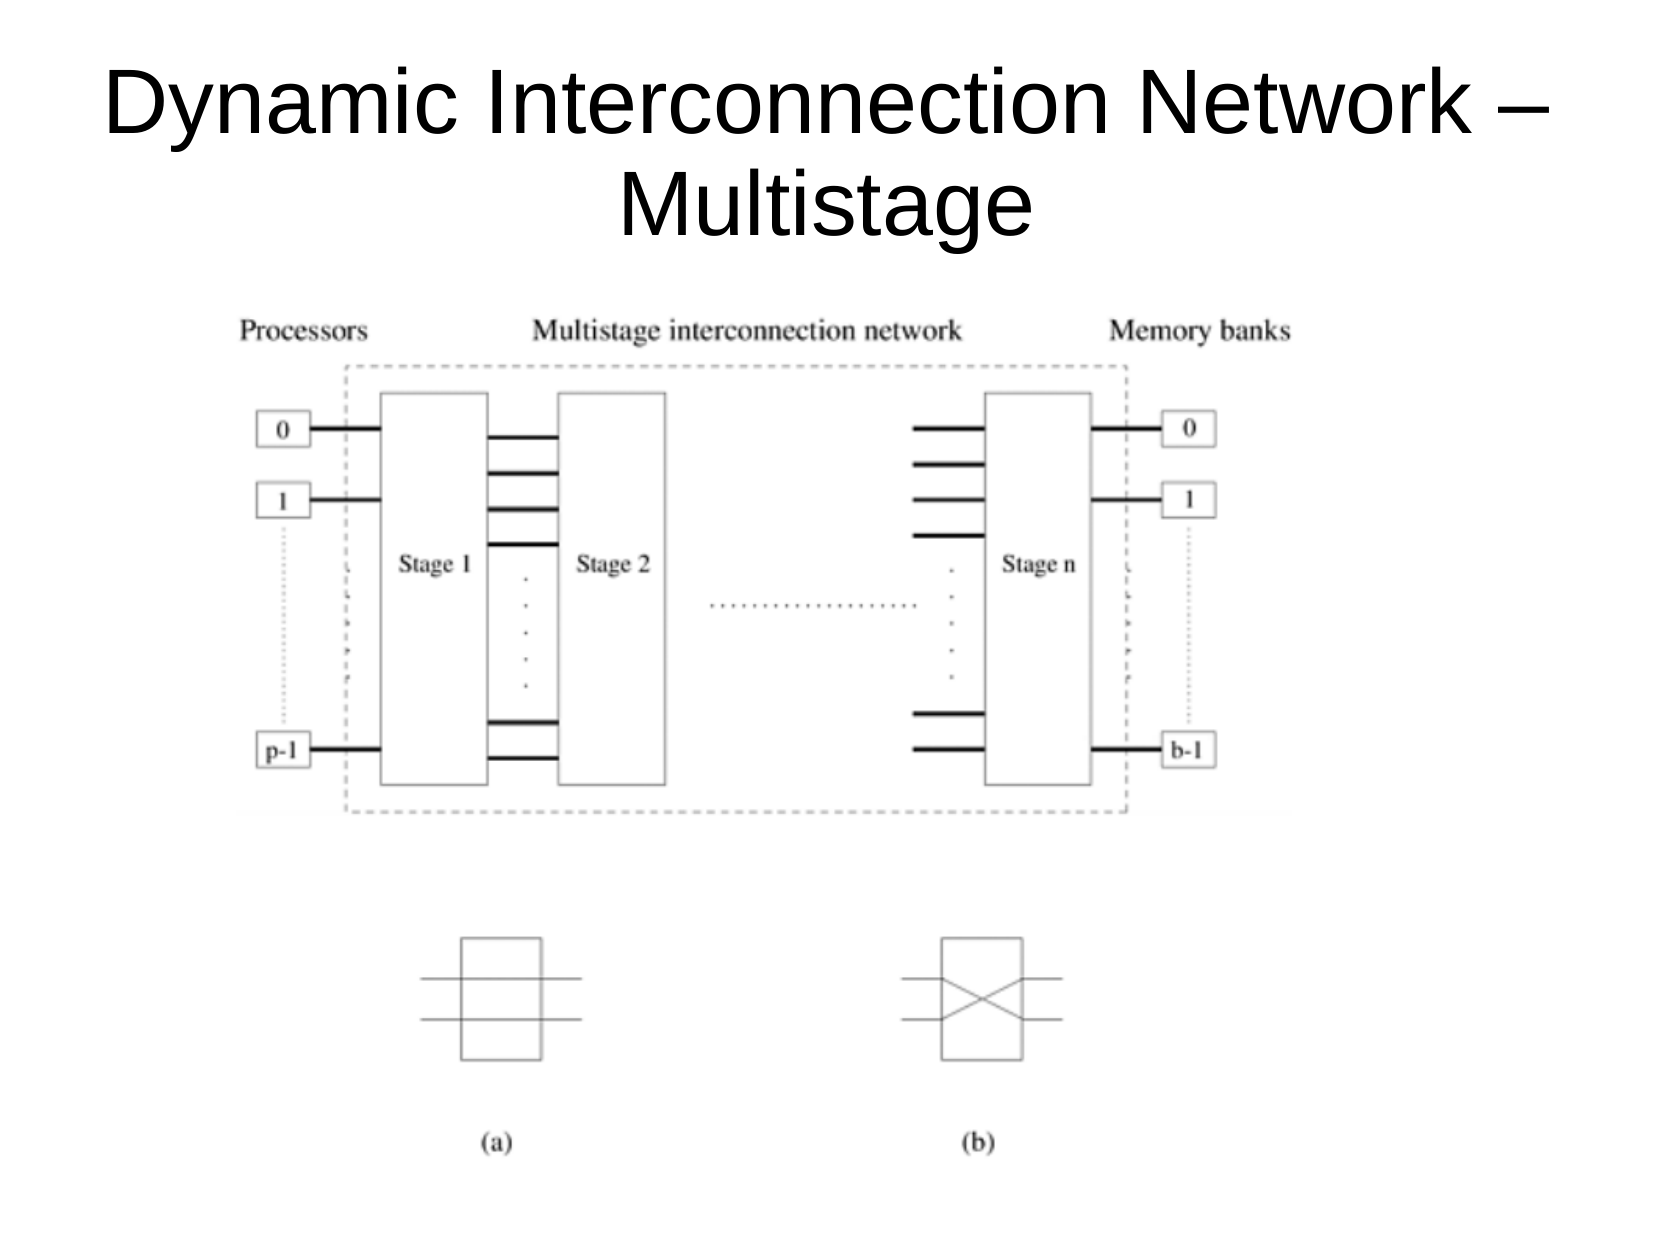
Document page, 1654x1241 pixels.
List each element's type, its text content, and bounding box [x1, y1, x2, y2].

picture [390, 915, 1087, 1169]
title Dynamic Interconnection Network – Multistage [82, 49, 1571, 257]
picture [225, 304, 1313, 833]
